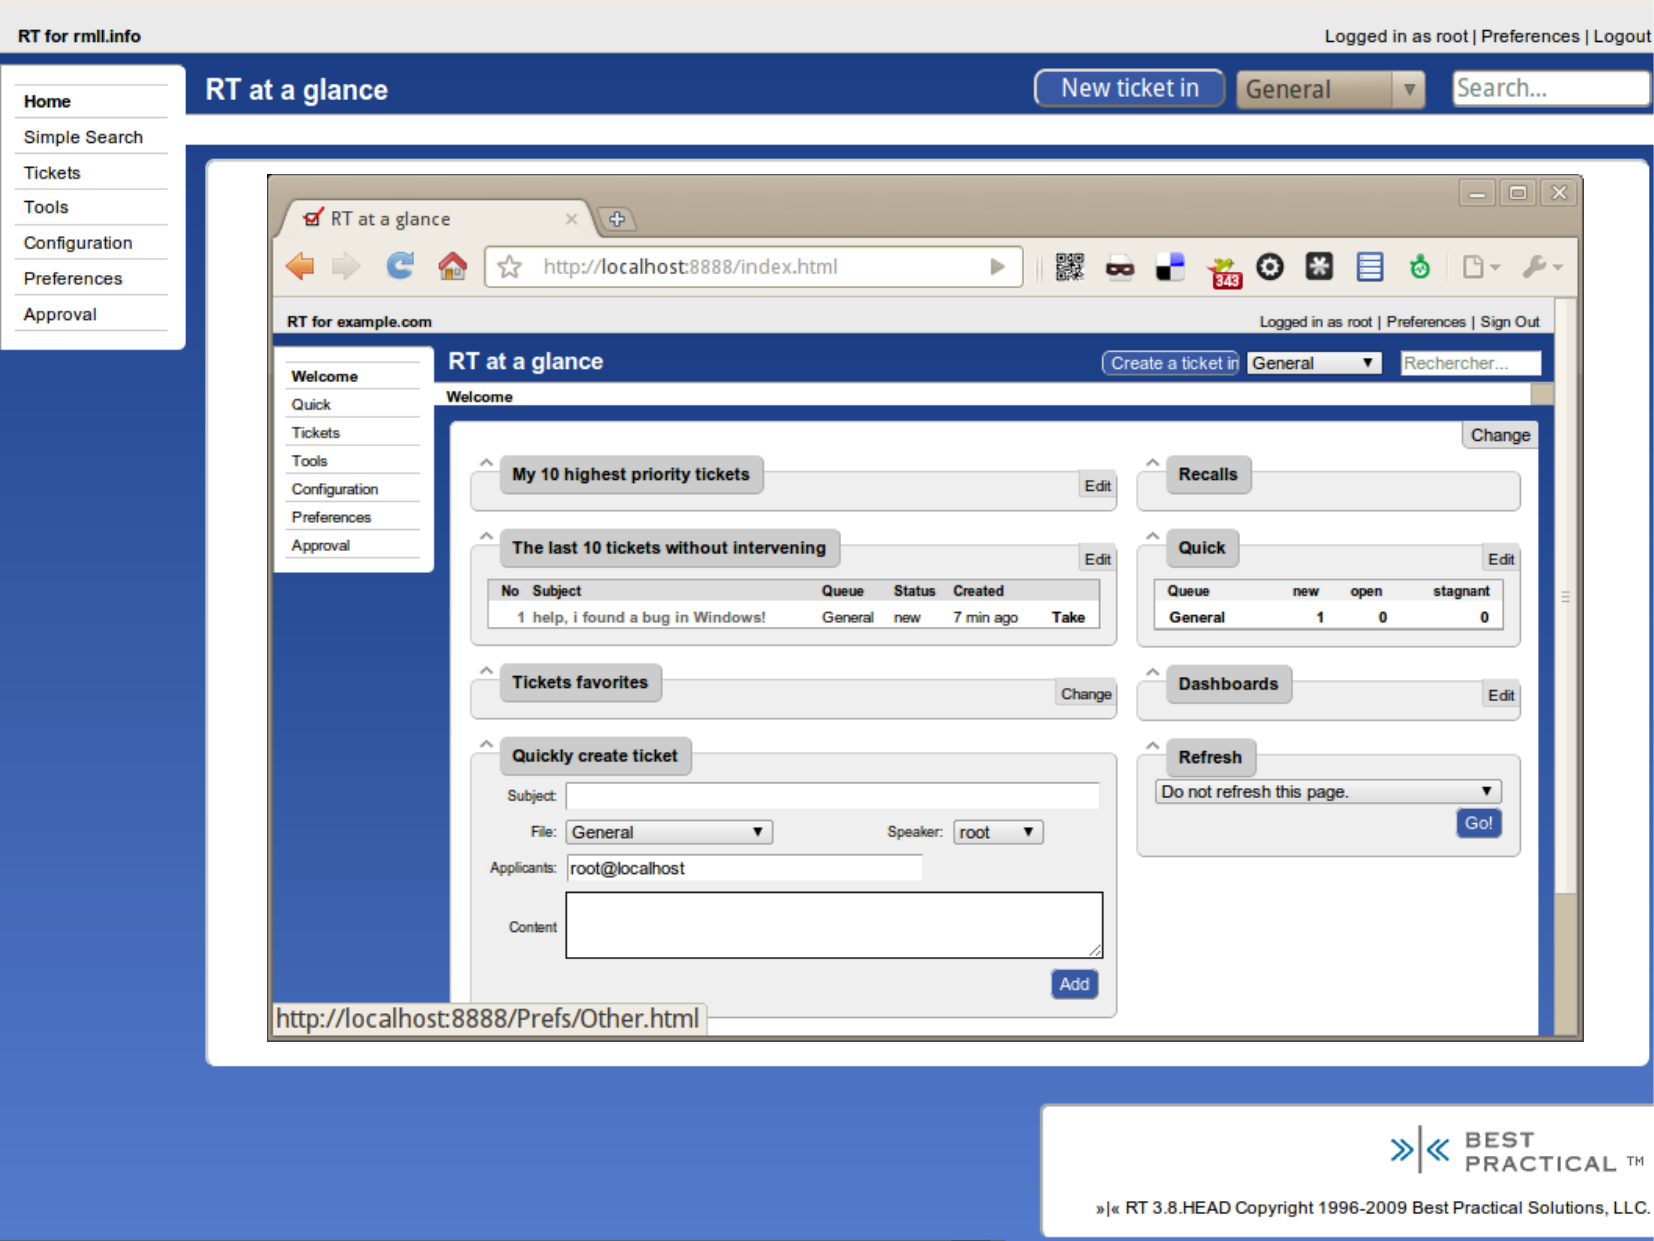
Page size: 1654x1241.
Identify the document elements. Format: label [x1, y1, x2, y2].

picture [267, 0, 1654, 1241]
